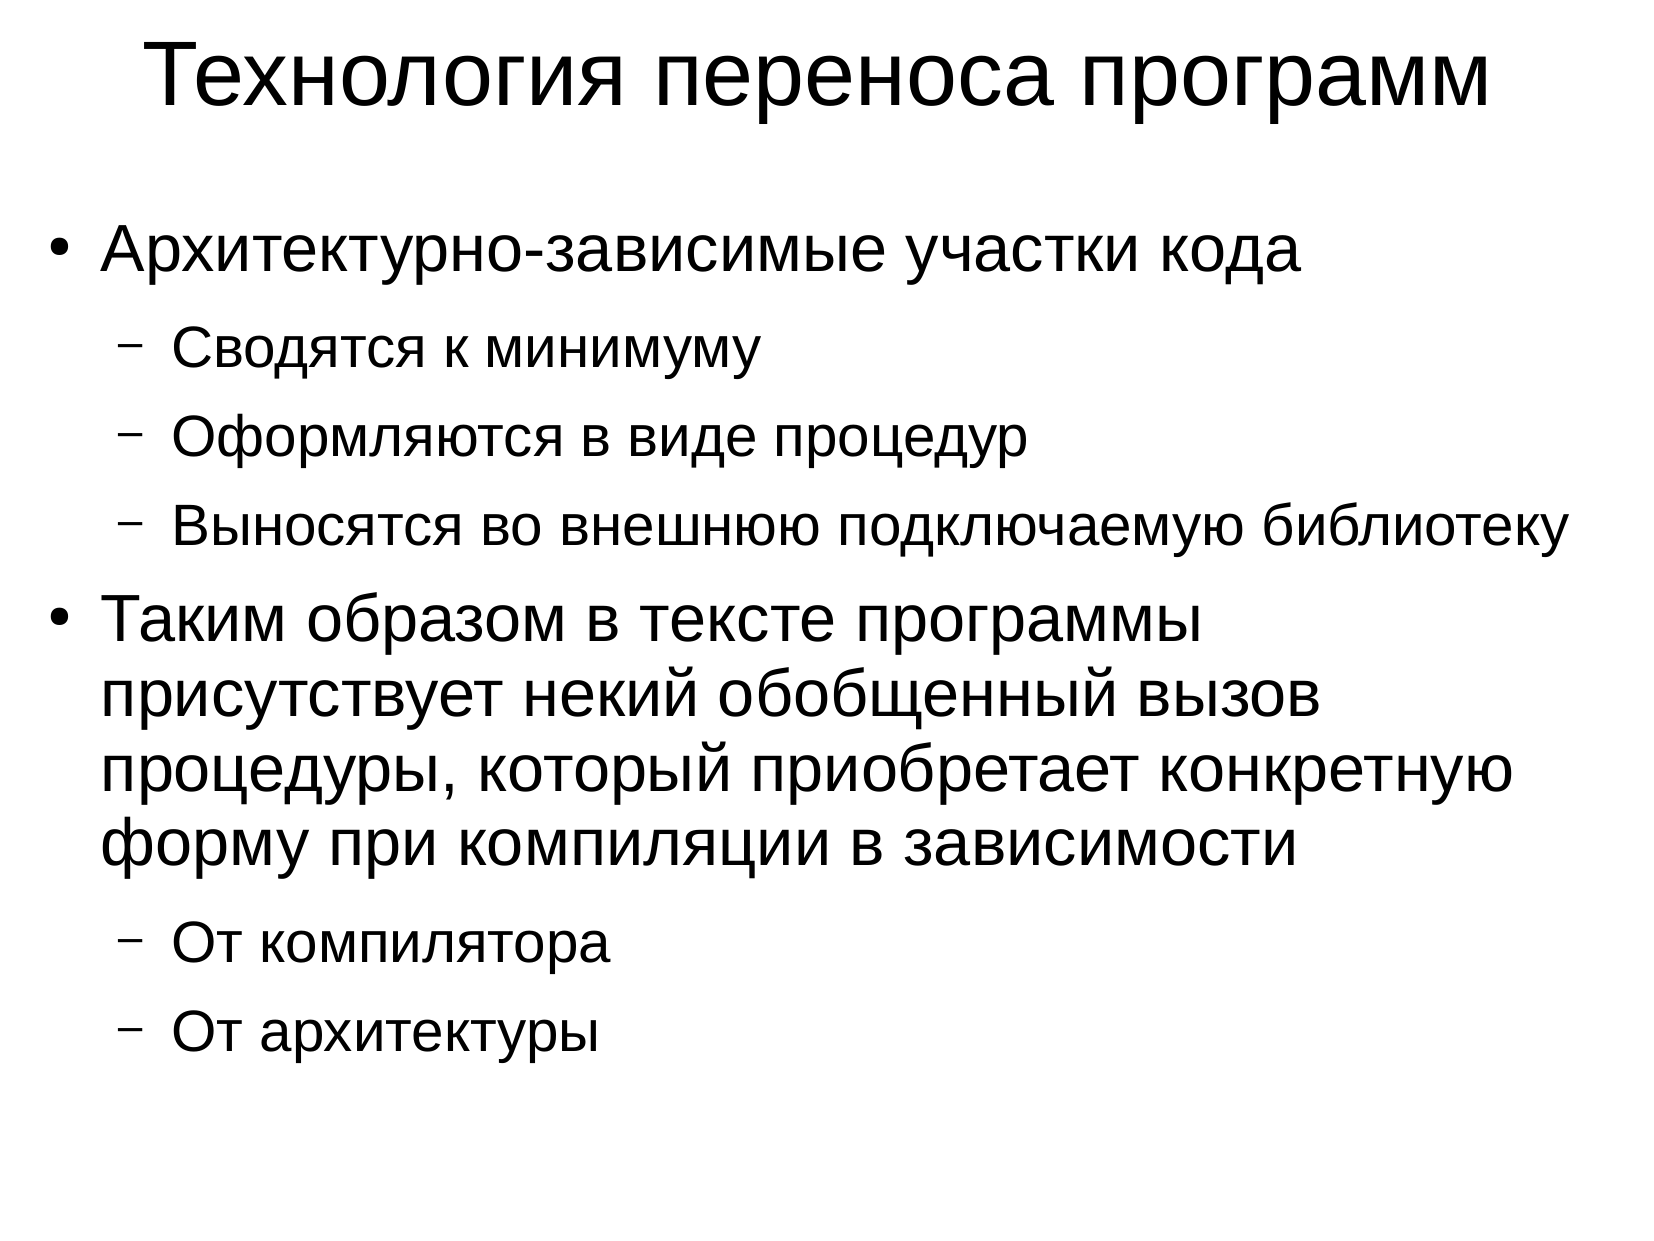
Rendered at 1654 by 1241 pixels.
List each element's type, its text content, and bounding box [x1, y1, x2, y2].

list Архитектурно-зависимые участки кода Сводятся к минимуму Оформляются в виде процедур Выносятся во внешнюю подключаемую библиотеку Таким образом в тексте программы присутствует некий обобщенный вызов процедуры, который приобретает конкретную форму при компиляции в зависимости От компилятора От архитектуры [30, 210, 1621, 1201]
title Технология переноса программ [86, 0, 1576, 178]
